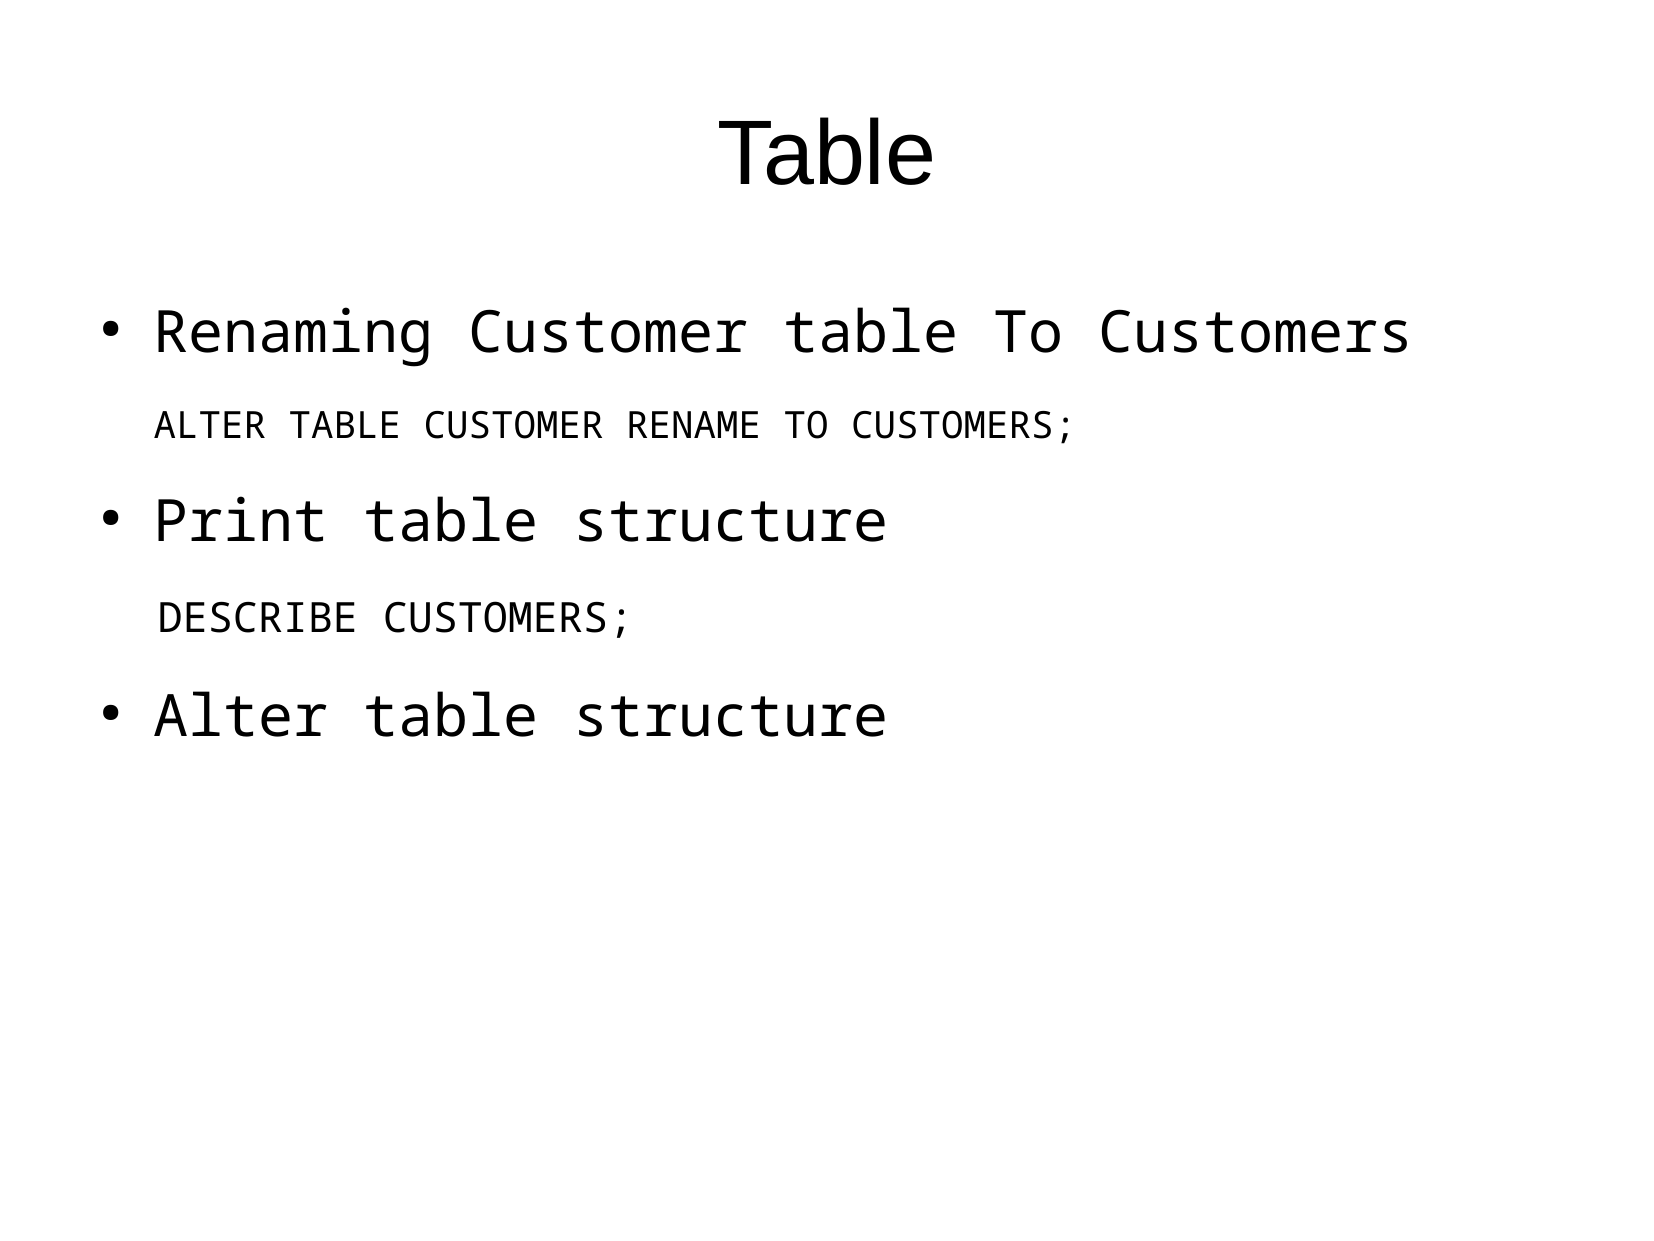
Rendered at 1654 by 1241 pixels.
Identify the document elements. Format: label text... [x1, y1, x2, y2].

title Table [82, 49, 1571, 257]
list Renaming Customer table To Customers ALTER TABLE CUSTOMER RENAME TO CUSTOMERS; Print table structure DESCRIBE CUSTOMERS; Alter table structure [82, 290, 1571, 1134]
